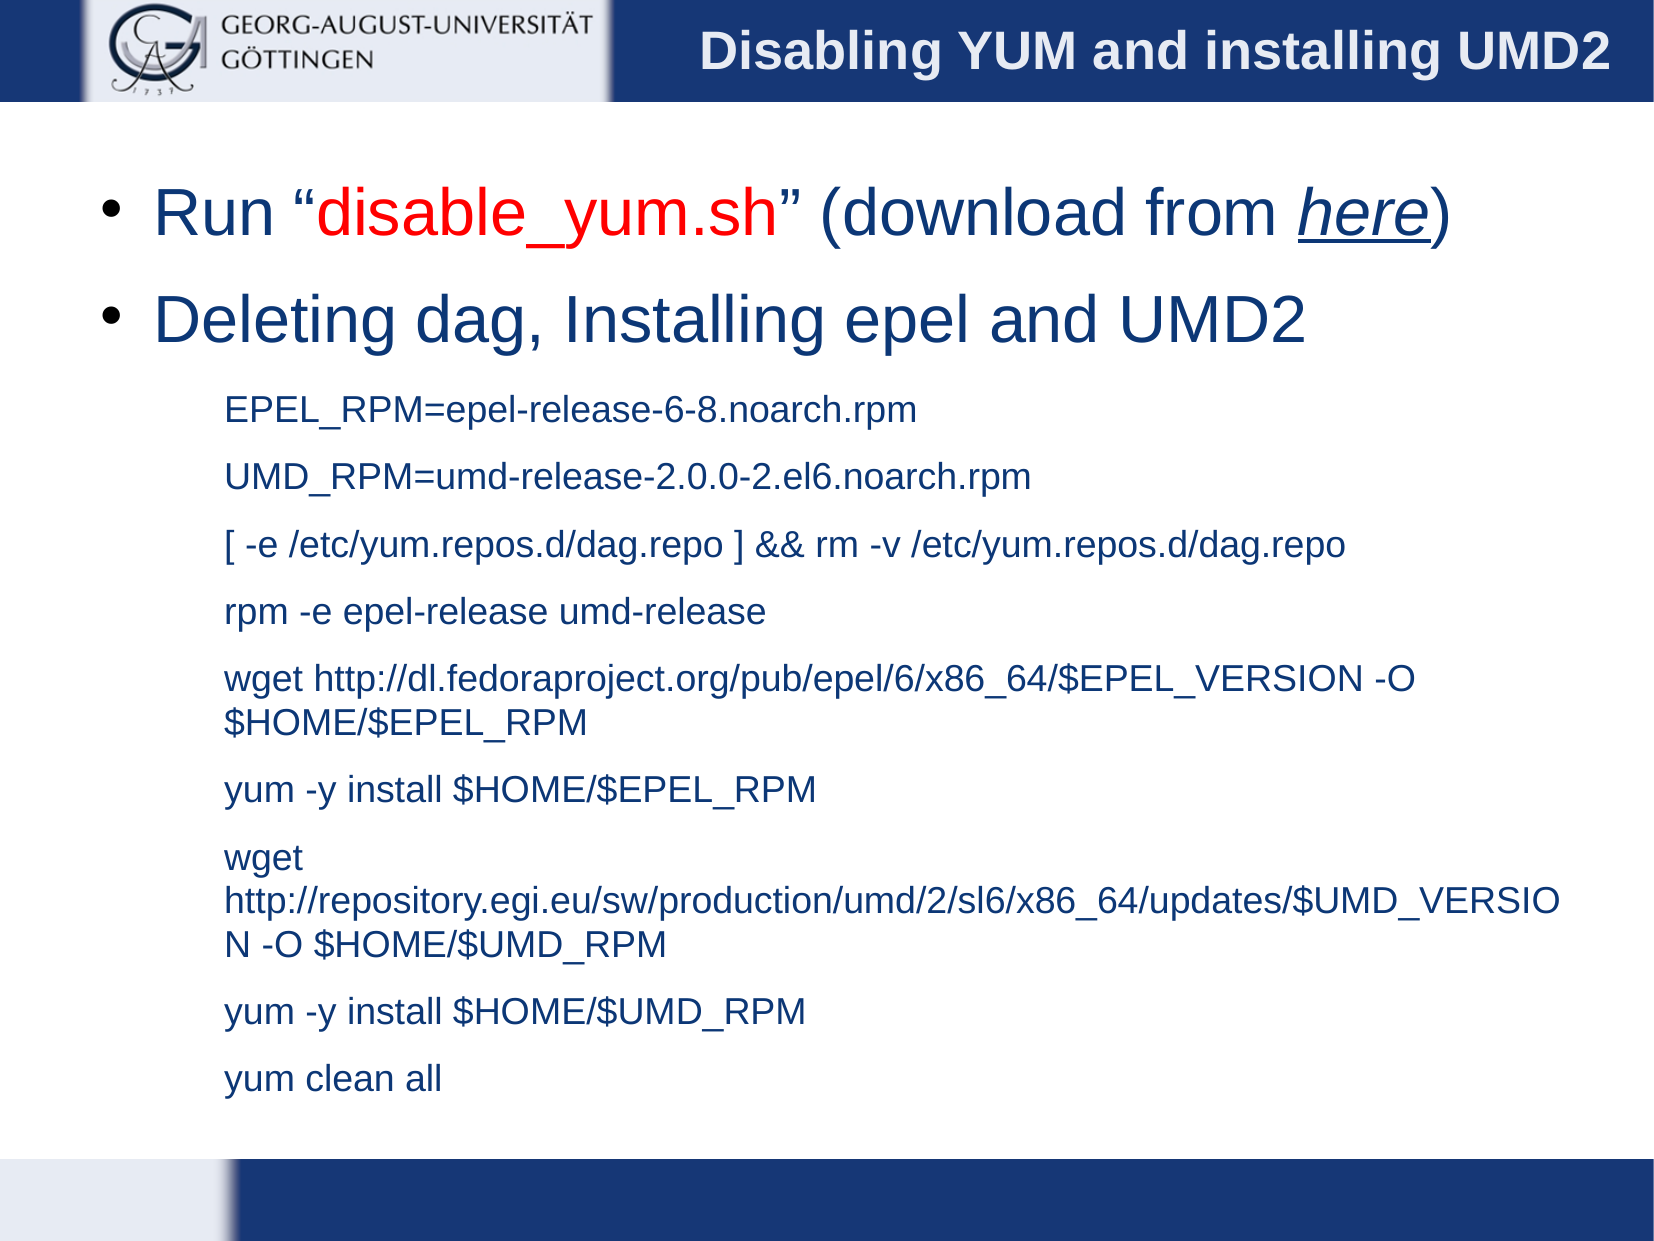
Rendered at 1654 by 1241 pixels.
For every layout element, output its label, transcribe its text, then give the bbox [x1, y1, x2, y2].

picture [0, 1159, 1654, 1241]
list Run “disable_yum.sh” (download from here) Deleting dag, Installing epel and UMD2 EPEL_RPM=epel-release-6-8.noarch.rpm UMD_RPM=umd-release-2.0.0-2.el6.noarch.rpm [ -e /etc/yum.repos.d/dag.repo ] && rm -v /etc/yum.repos.d/dag.repo rpm -e epel-release umd-release wget http://dl.fedoraproject.org/pub/epel/6/x86_64/$EPEL_VERSION -O $HOME/$EPEL_RPM yum -y install $HOME/$EPEL_RPM wget http://repository.egi.eu/sw/production/umd/2/sl6/x86_64/updates/$UMD_VERSION -O $HOME/$UMD_RPM yum -y install $HOME/$UMD_RPM yum clean all [82, 171, 1571, 1054]
title Disabling YUM and installing UMD2 [637, 0, 1613, 100]
picture [0, 0, 1654, 102]
